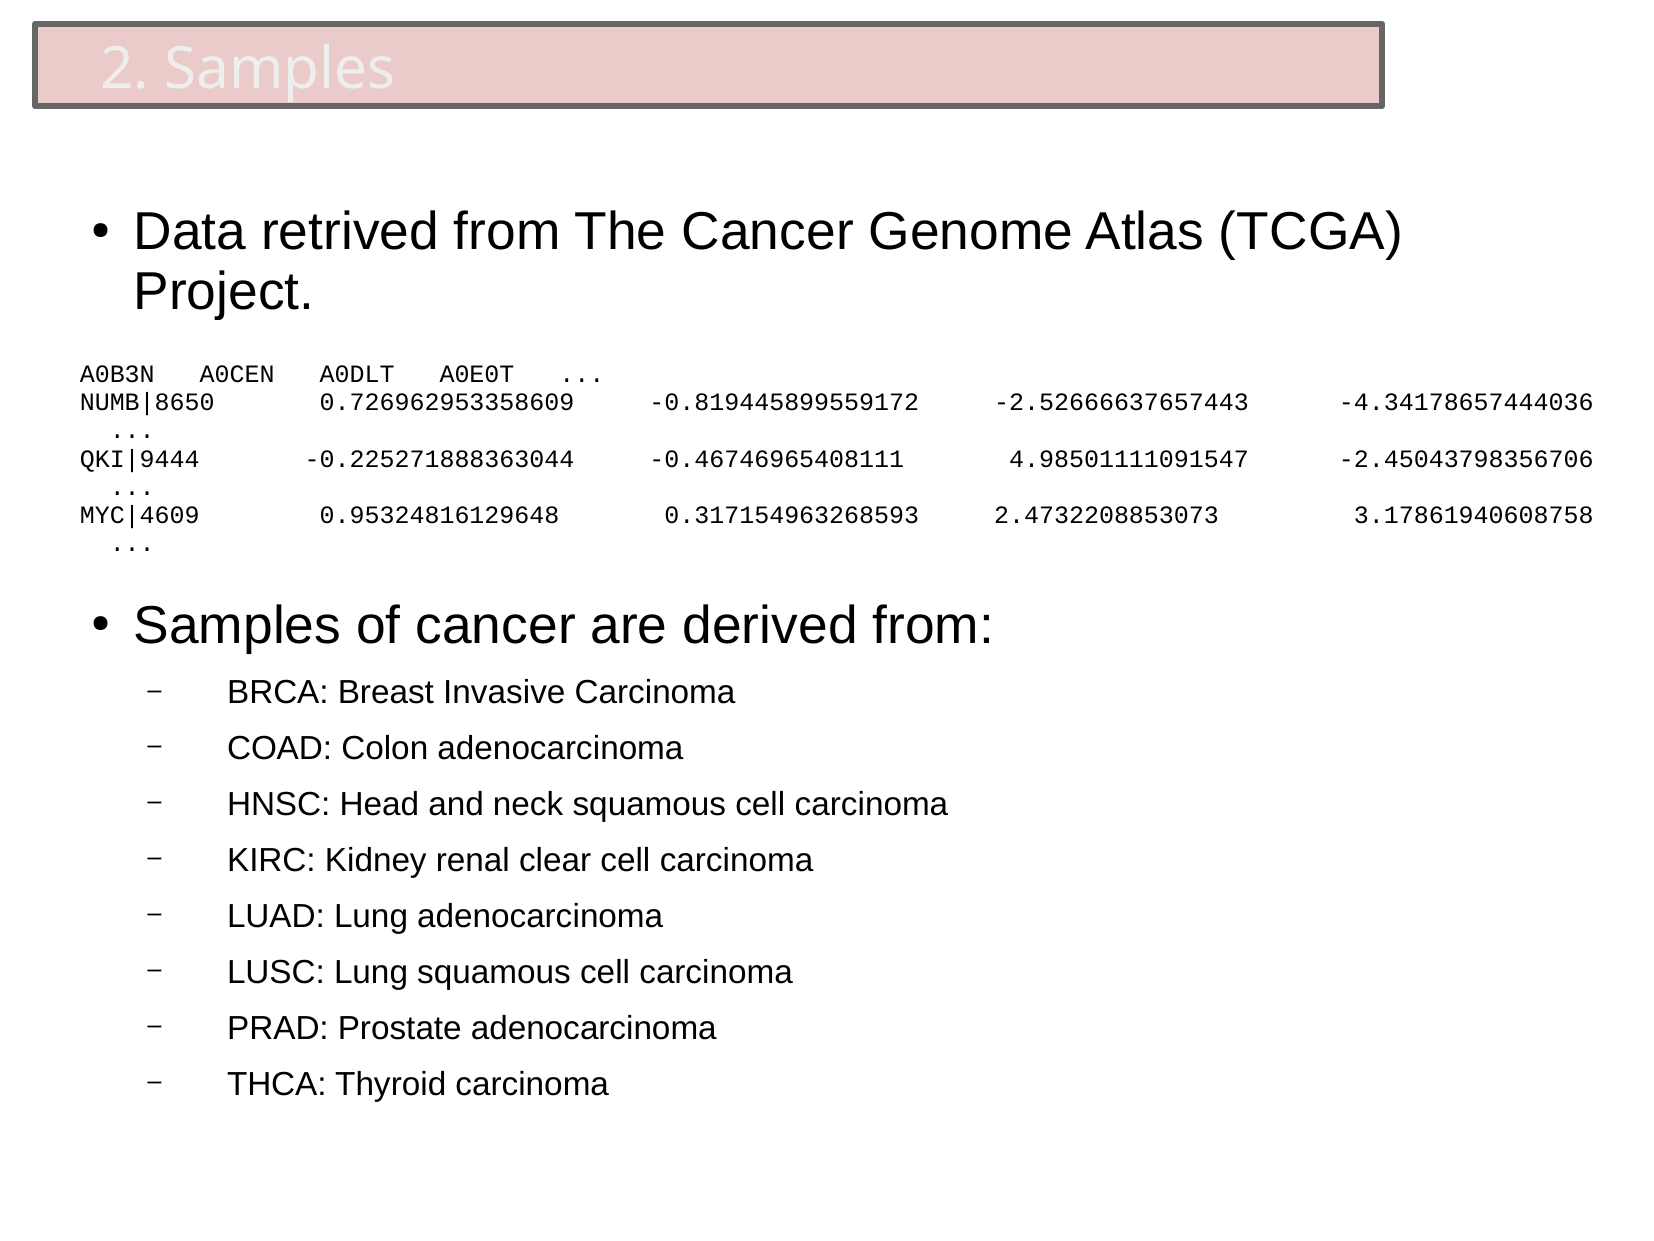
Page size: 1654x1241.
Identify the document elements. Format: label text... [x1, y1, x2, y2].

text_box A0B3N A0CEN A0DLT A0E0T ... NUMB|8650 0.726962953358609 -0.819445899559172 -2.52666637657443 -4.34178657444036 ... QKI|9444 -0.225271888363044 -0.46746965408111 4.98501111091547 -2.45043798356706 ... MYC|4609 0.95324816129648 0.317154963268593 2.4732208853073 3.17861940608758 ... [64, 354, 1654, 571]
list Data retrived from The Cancer Genome Atlas (TCGA) Project. Samples of cancer are derived from: BRCA: Breast Invasive Carcinoma COAD: Colon adenocarcinoma HNSC: Head and neck squamous cell carcinoma KIRC: Kidney renal clear cell carcinoma LUAD: Lung adenocarcinoma LUSC: Lung squamous cell carcinoma PRAD: Prostate adenocarcinoma THCA: Thyroid carcinoma [76, 571, 1565, 1105]
text_box [35, 23, 1382, 107]
list Data retrived from The Cancer Genome Atlas (TCGA) Project. Samples of cancer are derived from: BRCA: Breast Invasive Carcinoma COAD: Colon adenocarcinoma HNSC: Head and neck squamous cell carcinoma KIRC: Kidney renal clear cell carcinoma LUAD: Lung adenocarcinoma LUSC: Lung squamous cell carcinoma PRAD: Prostate adenocarcinoma THCA: Thyroid carcinoma [76, 201, 1565, 354]
title 2. Samples [82, 33, 414, 99]
